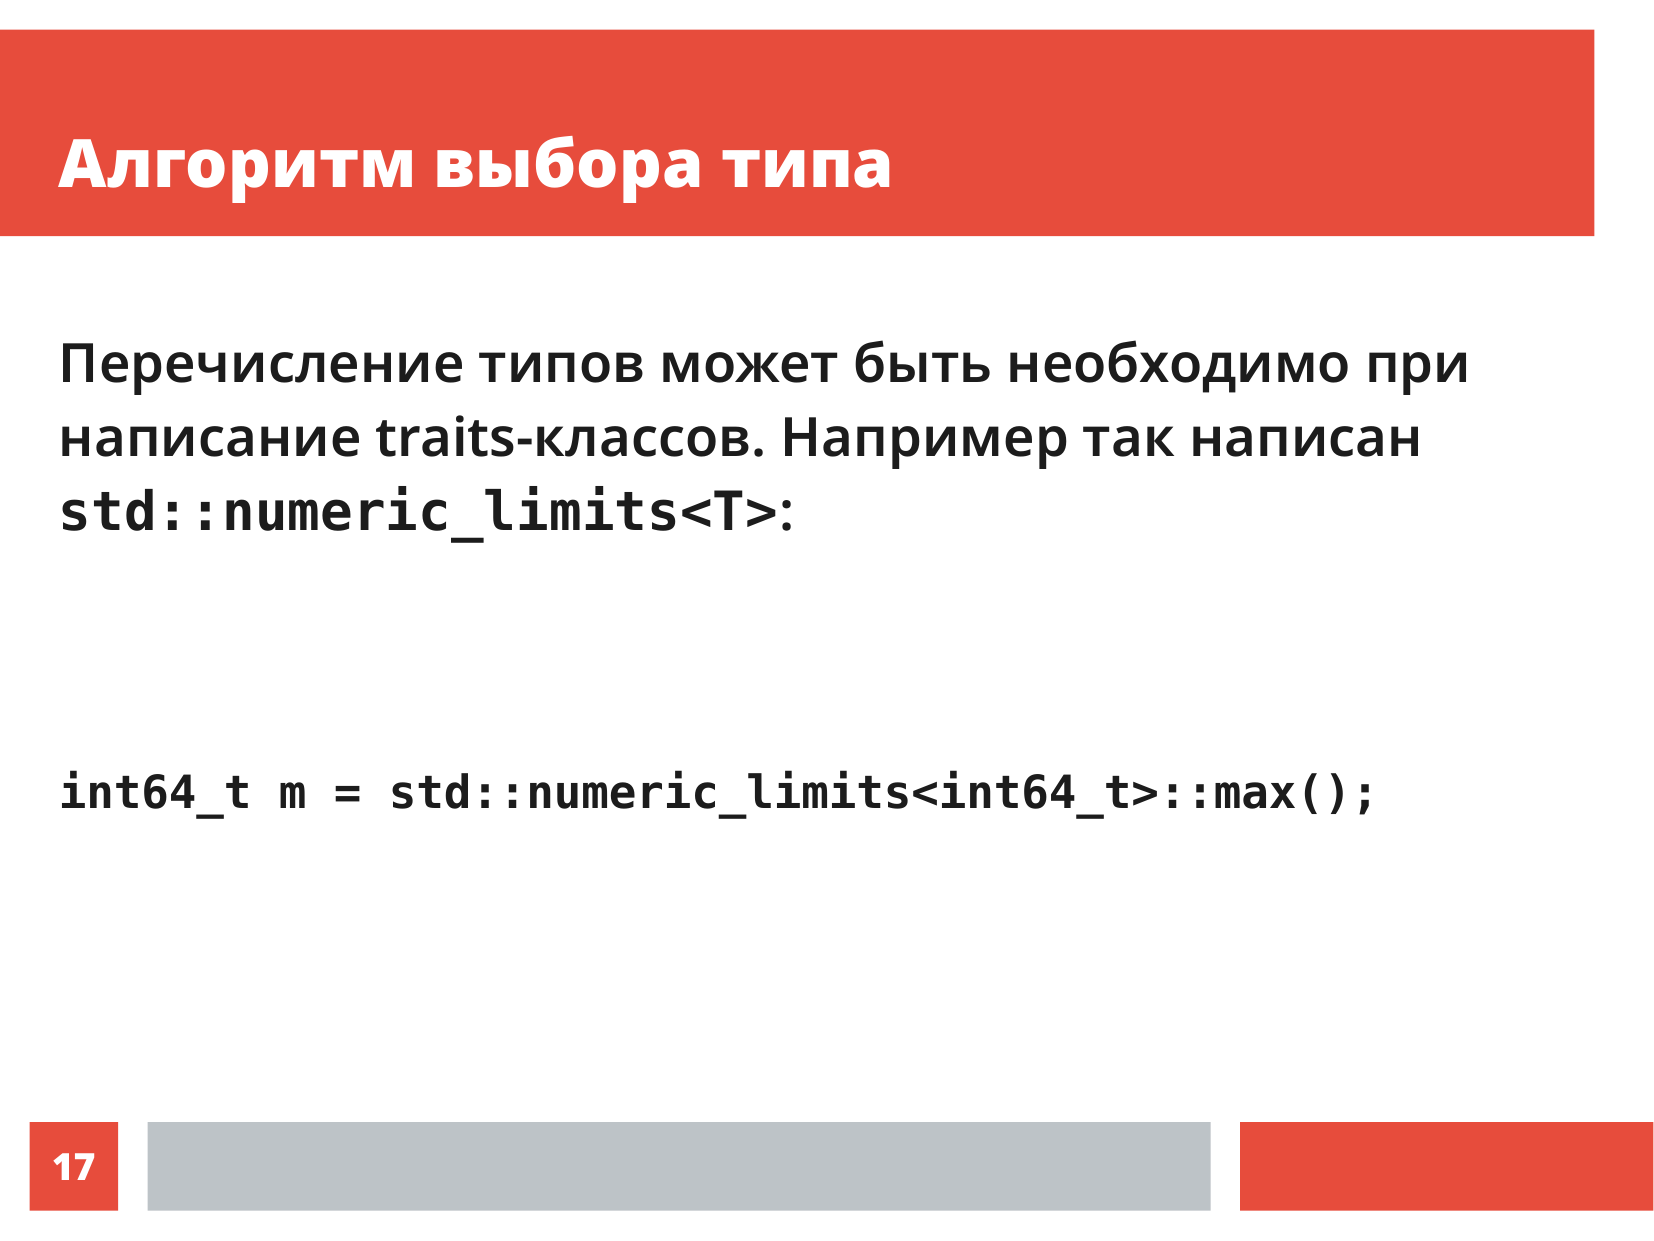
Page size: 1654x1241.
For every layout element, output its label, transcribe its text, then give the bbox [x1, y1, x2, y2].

list Перечисление типов может быть необходимо при написание traits-классов. Например так написан std::numeric_limits<T>: int64_t m = std::numeric_limits<int64_t>::max(); [59, 324, 1565, 1093]
title Алгоритм выбора типа [59, 59, 1595, 207]
